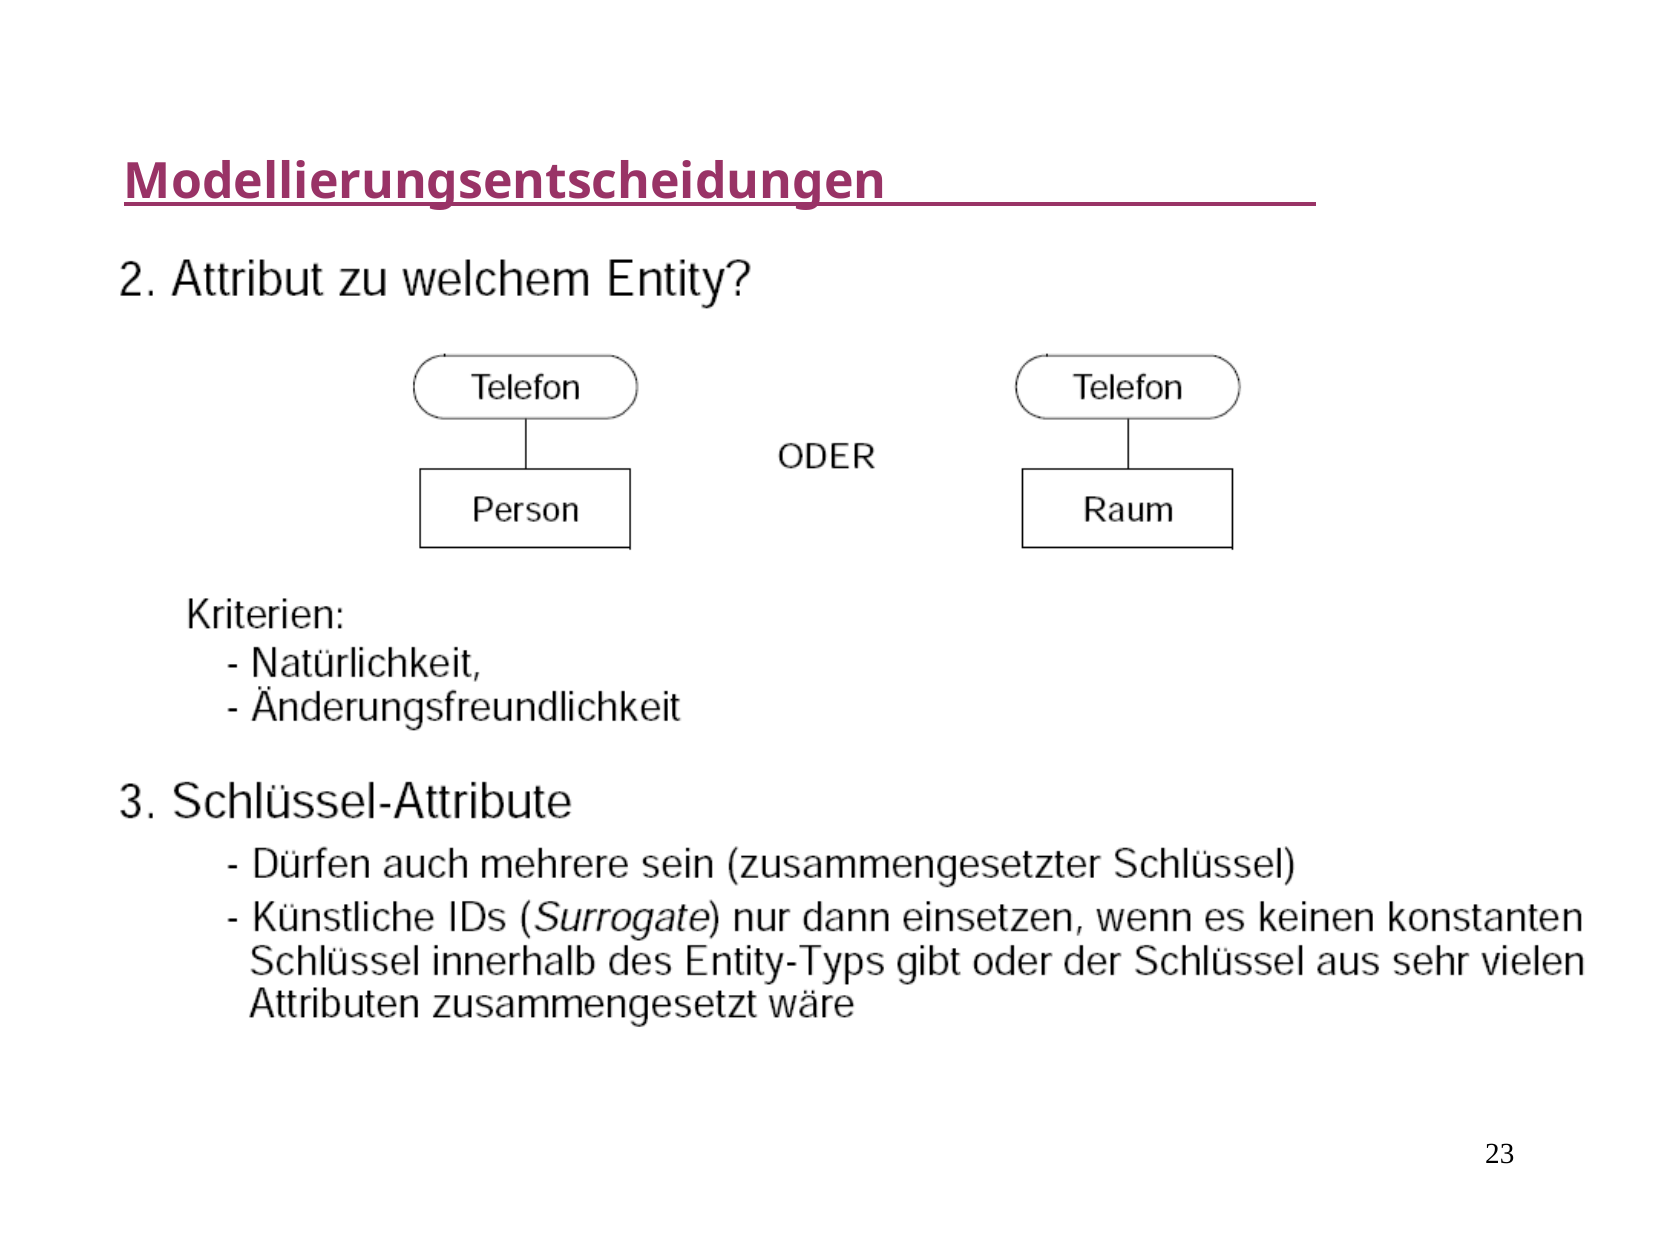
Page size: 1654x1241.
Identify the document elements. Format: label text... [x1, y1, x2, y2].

picture [110, 252, 1609, 1038]
title Modellierungsentscheidungen [124, 117, 1530, 241]
